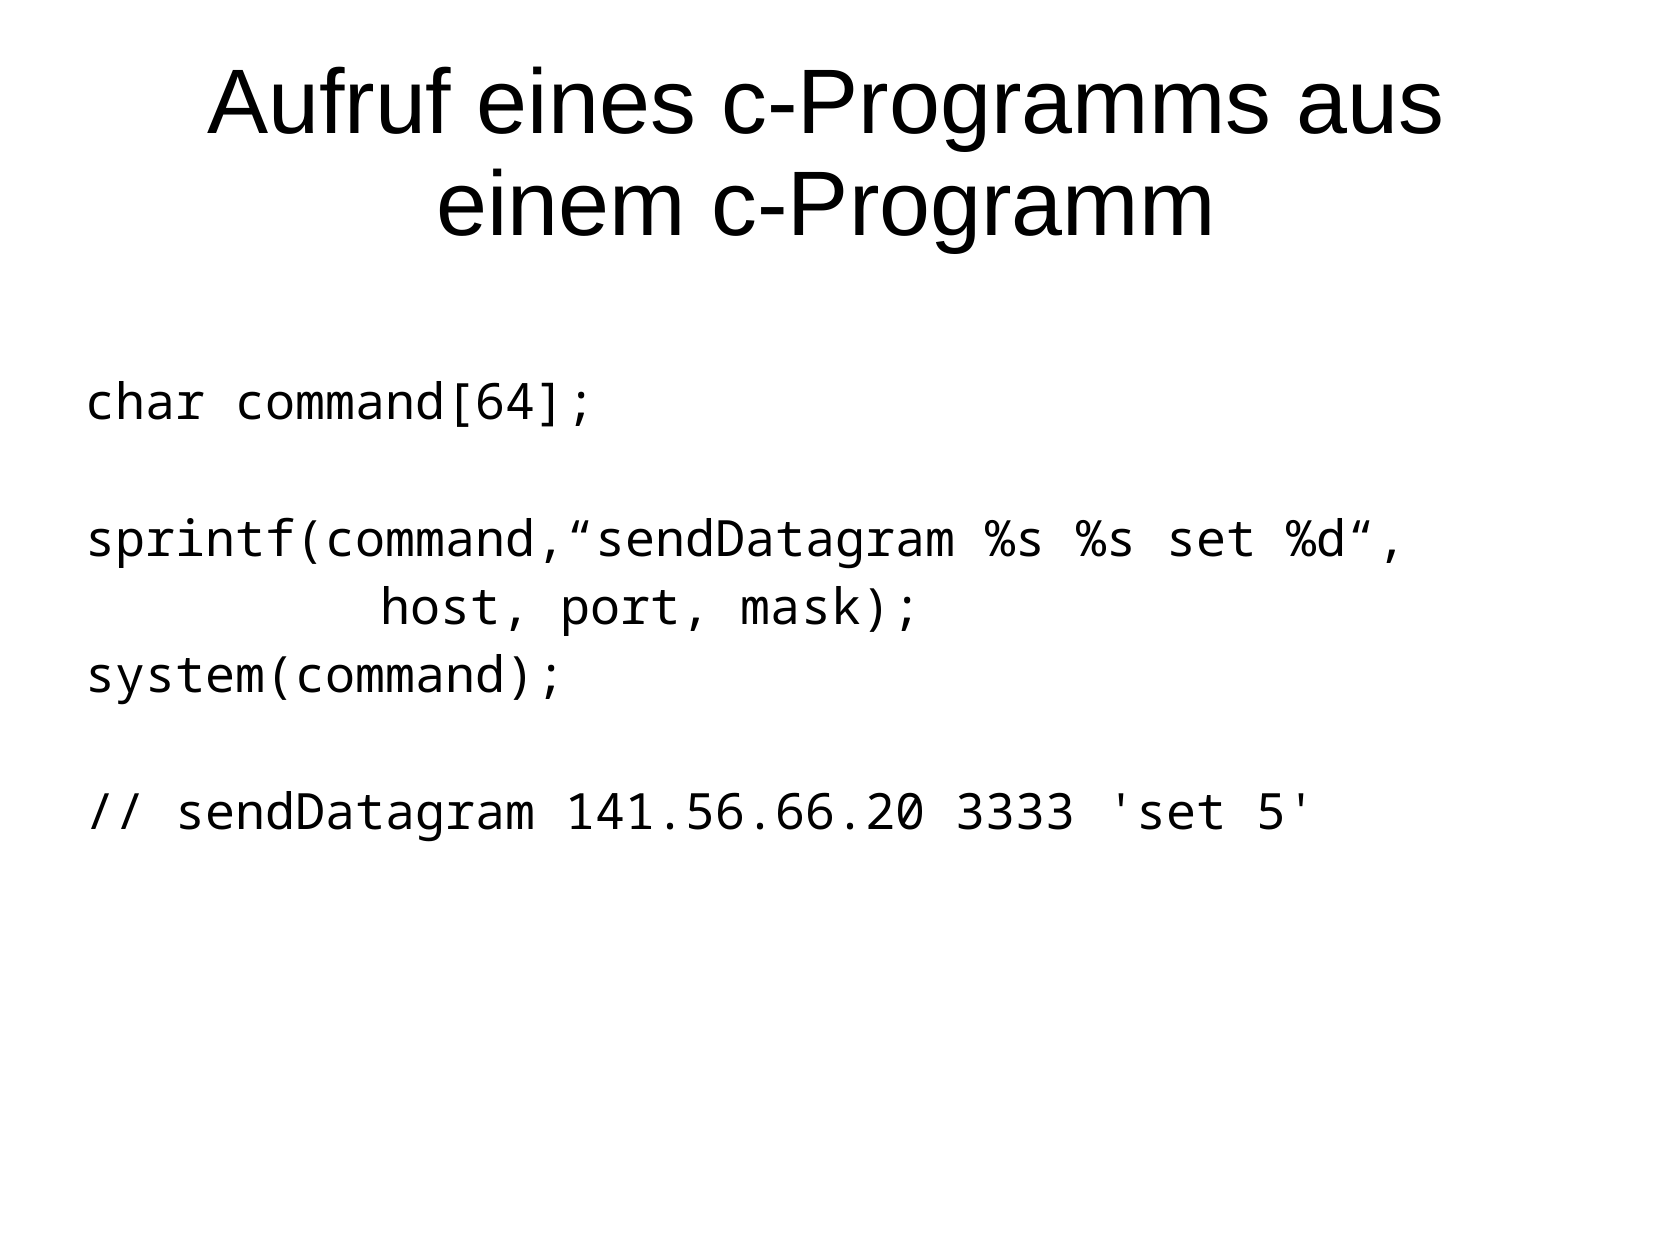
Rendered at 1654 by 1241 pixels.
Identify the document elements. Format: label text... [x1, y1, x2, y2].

text_box char command[64]; sprintf(command,“sendDatagram %s %s set %d“, host, port, mask); system(command); // sendDatagram 141.56.66.20 3333 'set 5' [70, 358, 1595, 886]
title Aufruf eines c-Programms aus einem c-Programm [82, 49, 1571, 257]
